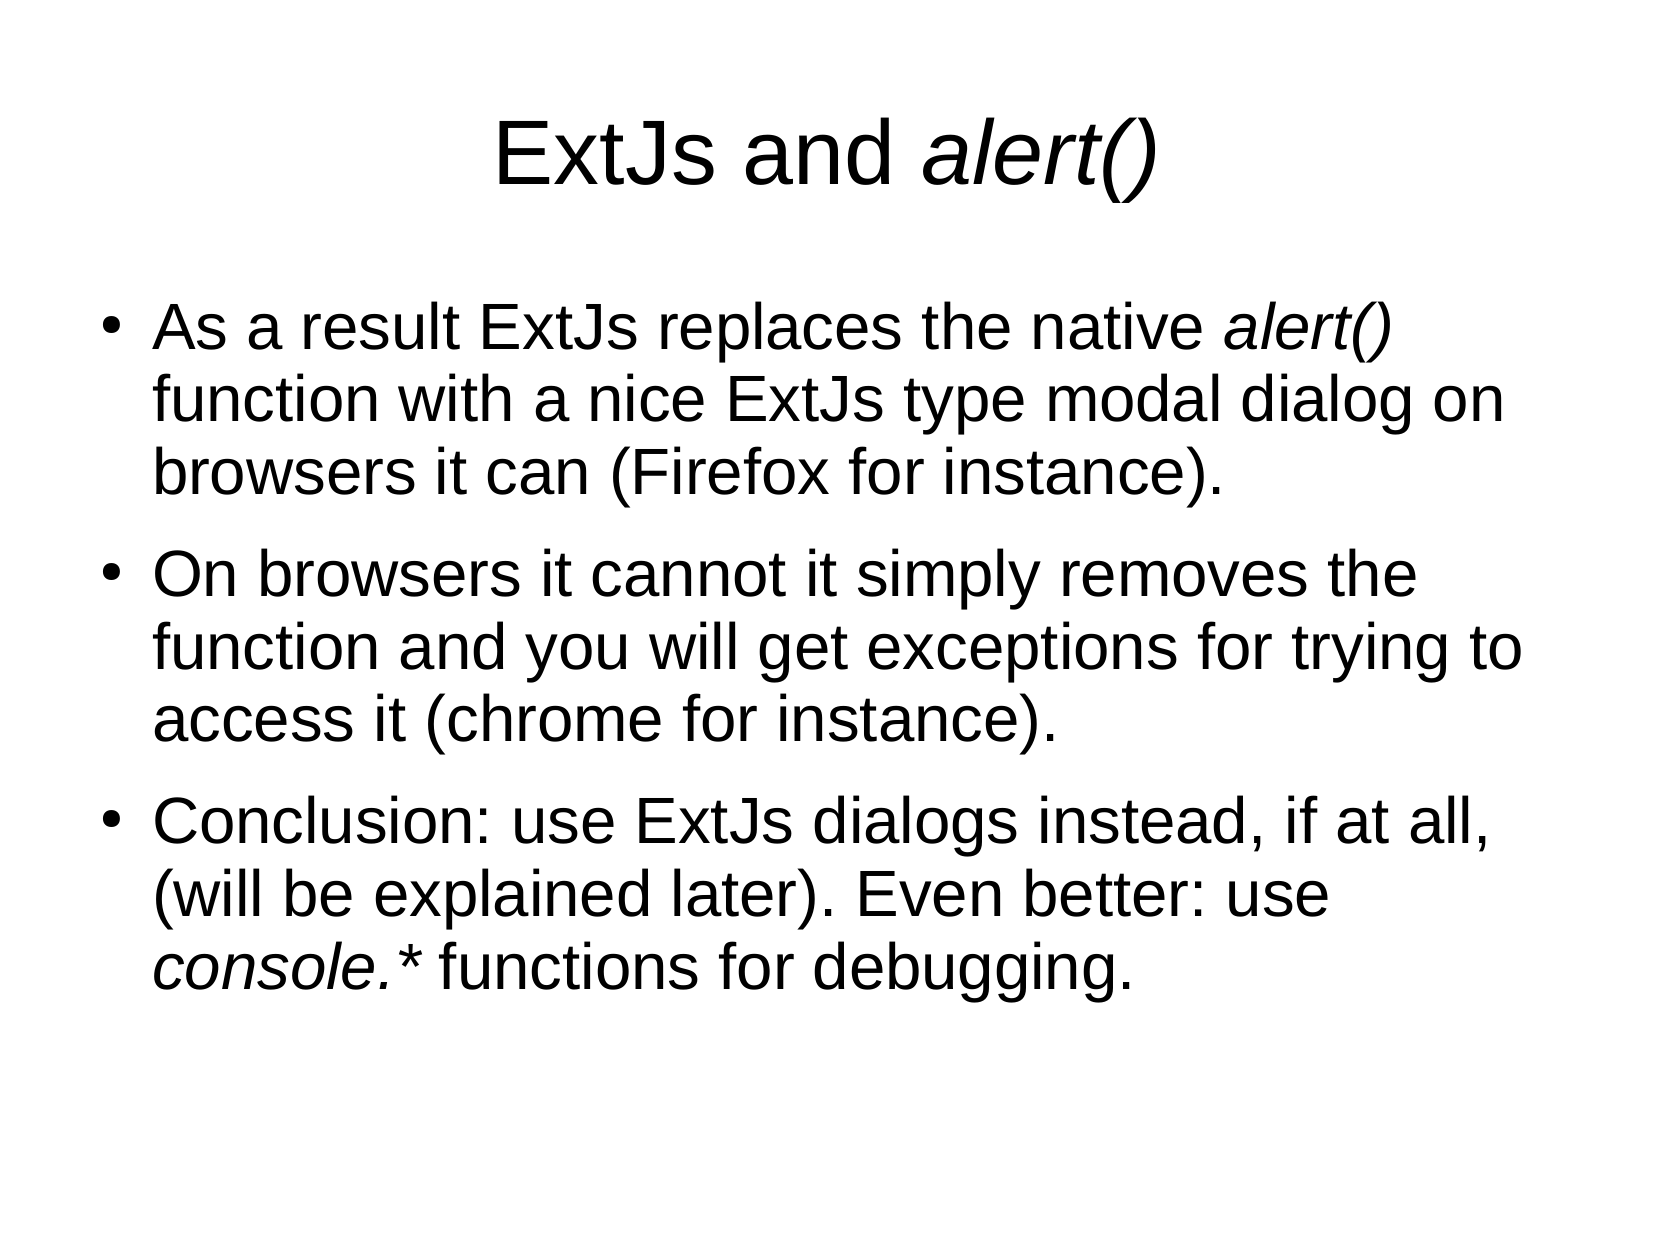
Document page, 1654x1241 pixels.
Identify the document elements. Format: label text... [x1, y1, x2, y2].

list As a result ExtJs replaces the native alert() function with a nice ExtJs type modal dialog on browsers it can (Firefox for instance). On browsers it cannot it simply removes the function and you will get exceptions for trying to access it (chrome for instance). Conclusion: use ExtJs dialogs instead, if at all, (will be explained later). Even better: use console.* functions for debugging. [82, 290, 1538, 1010]
title ExtJs and alert() [82, 49, 1571, 257]
